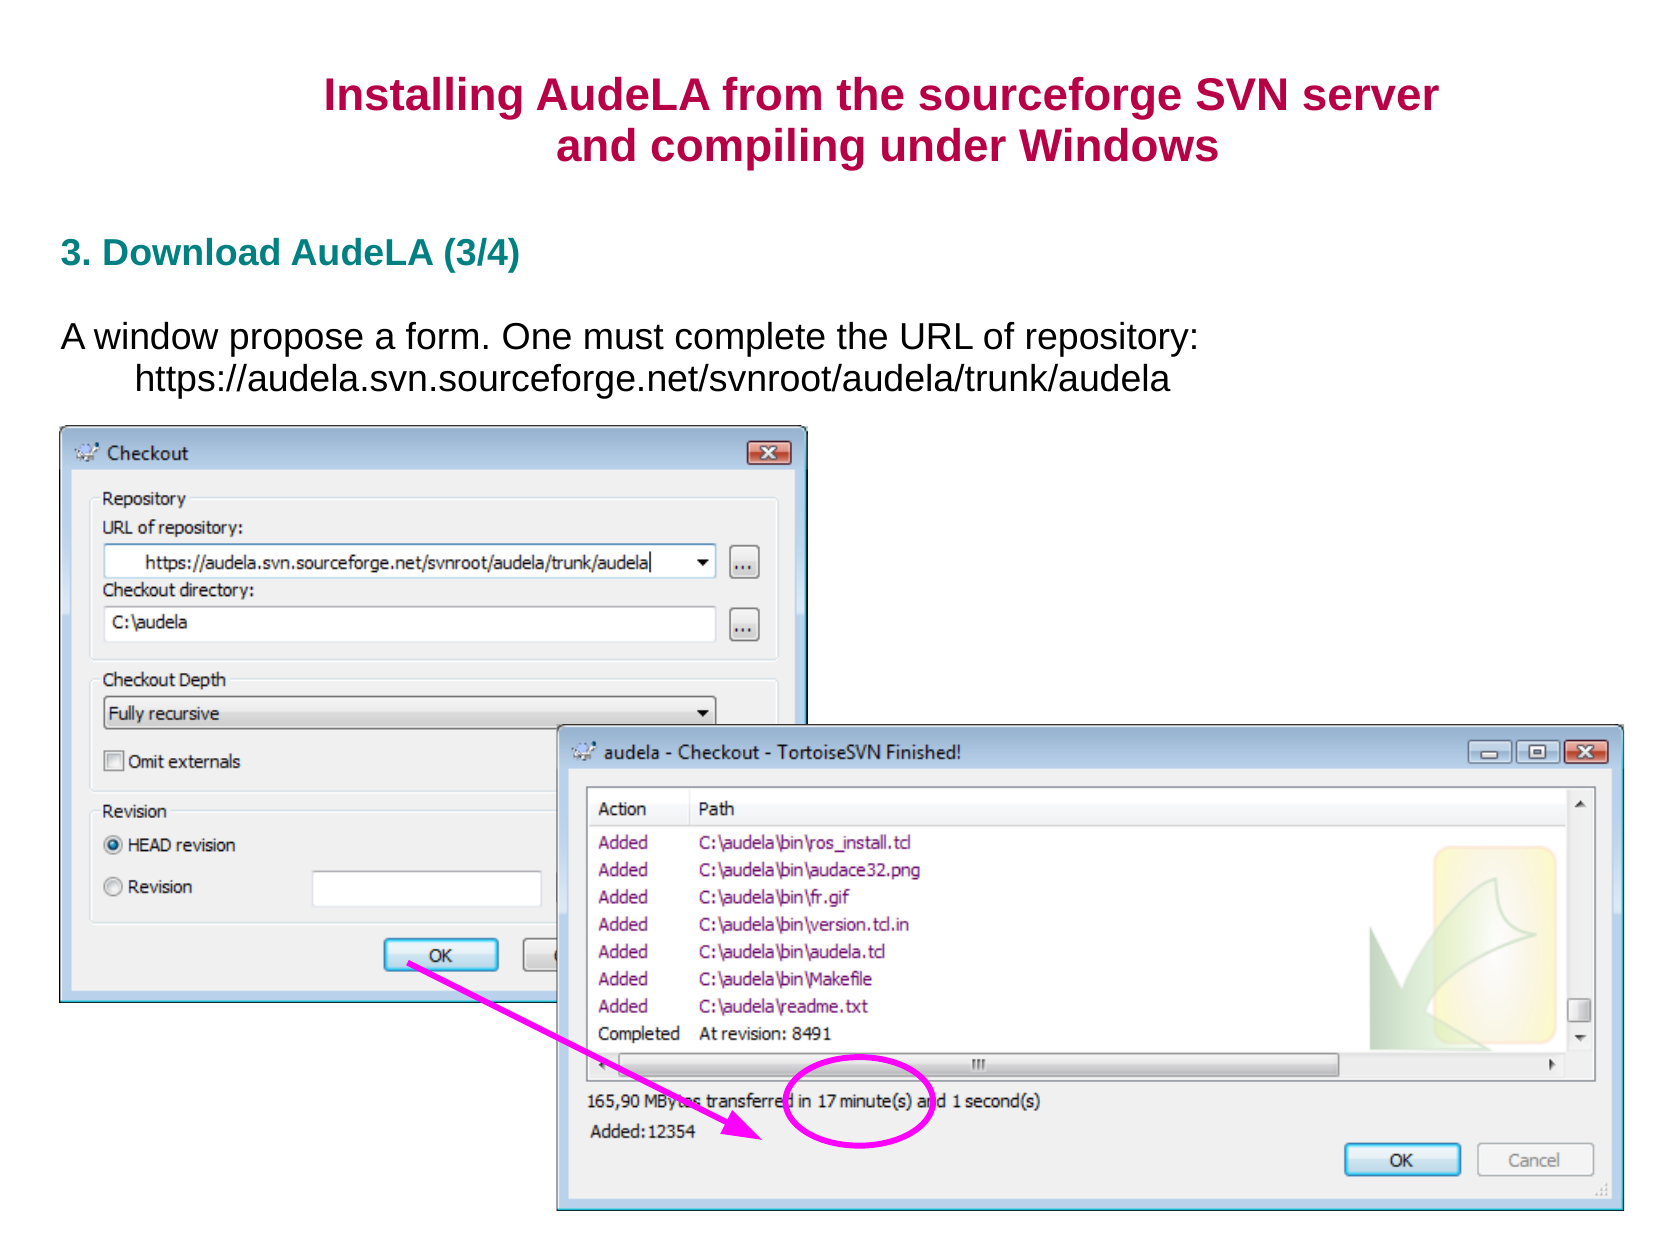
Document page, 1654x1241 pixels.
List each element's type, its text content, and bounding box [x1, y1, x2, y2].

text_box 3. Download AudeLA (3/4) A window propose a form. One must complete the URL of repository: https://audela.svn.sourceforge.net/svnroot/audela/trunk/audela [45, 224, 1213, 451]
picture [59, 425, 1625, 1211]
text_box Installing AudeLA from the sourceforge SVN server and compiling under Windows [308, 61, 1468, 181]
